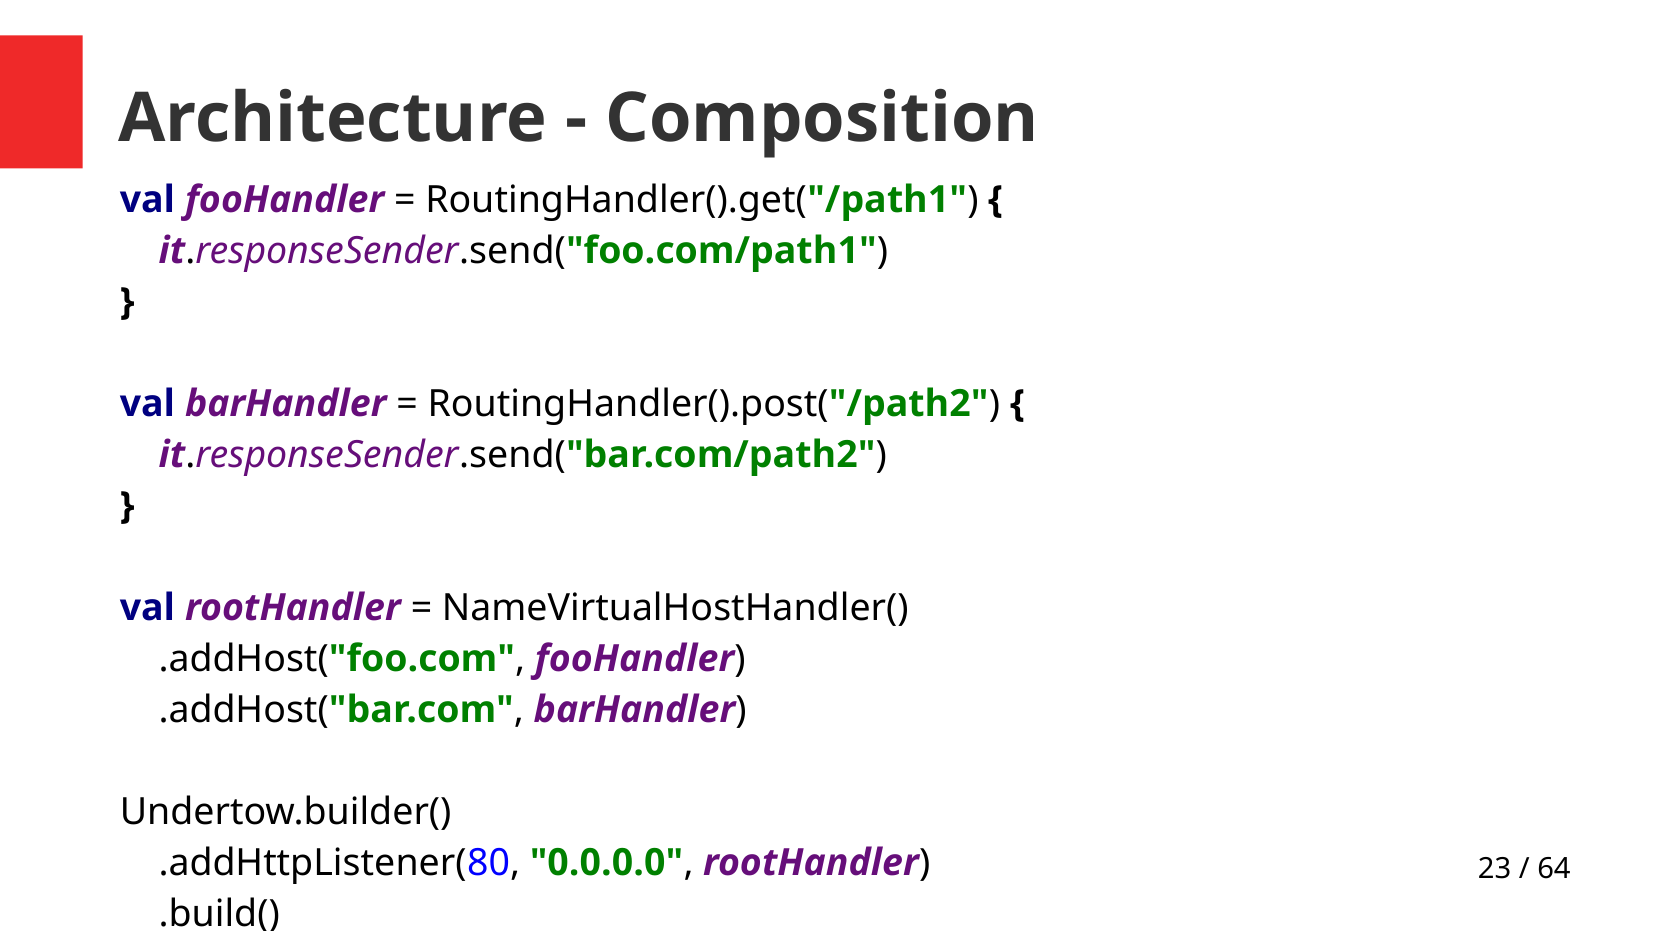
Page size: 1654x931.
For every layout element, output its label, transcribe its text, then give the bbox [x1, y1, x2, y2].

text_box val fooHandler = RoutingHandler().get("/path1") { it.responseSender.send("foo.com/path1") } val barHandler = RoutingHandler().post("/path2") { it.responseSender.send("bar.com/path2") } val rootHandler = NameVirtualHostHandler() .addHost("foo.com", fooHandler) .addHost("bar.com", barHandler) Undertow.builder() .addHttpListener(80, "0.0.0.0", rootHandler) .build() .start() [105, 165, 1546, 901]
title Architecture - Composition [118, 37, 1571, 193]
